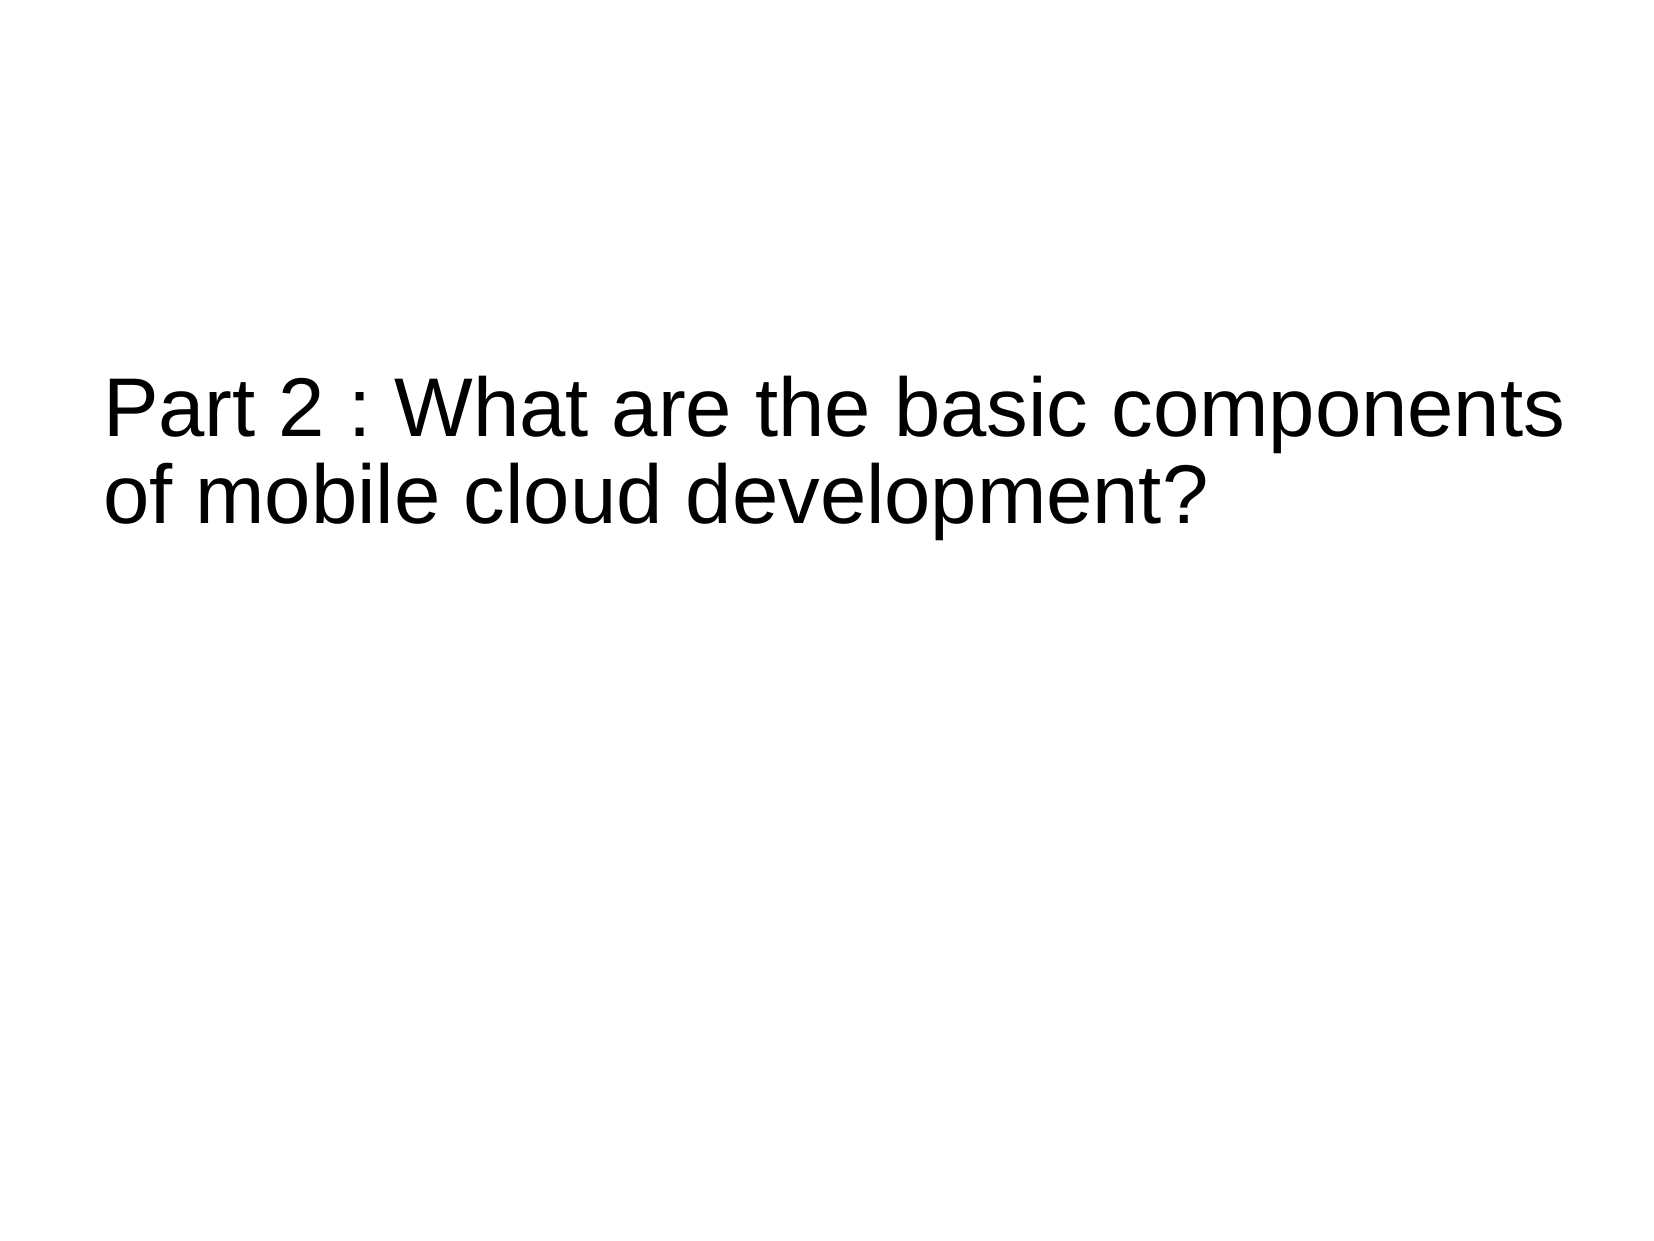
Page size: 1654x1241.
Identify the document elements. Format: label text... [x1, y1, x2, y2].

text_box Part 2 : What are the basic components of mobile cloud development? [70, 354, 1595, 556]
